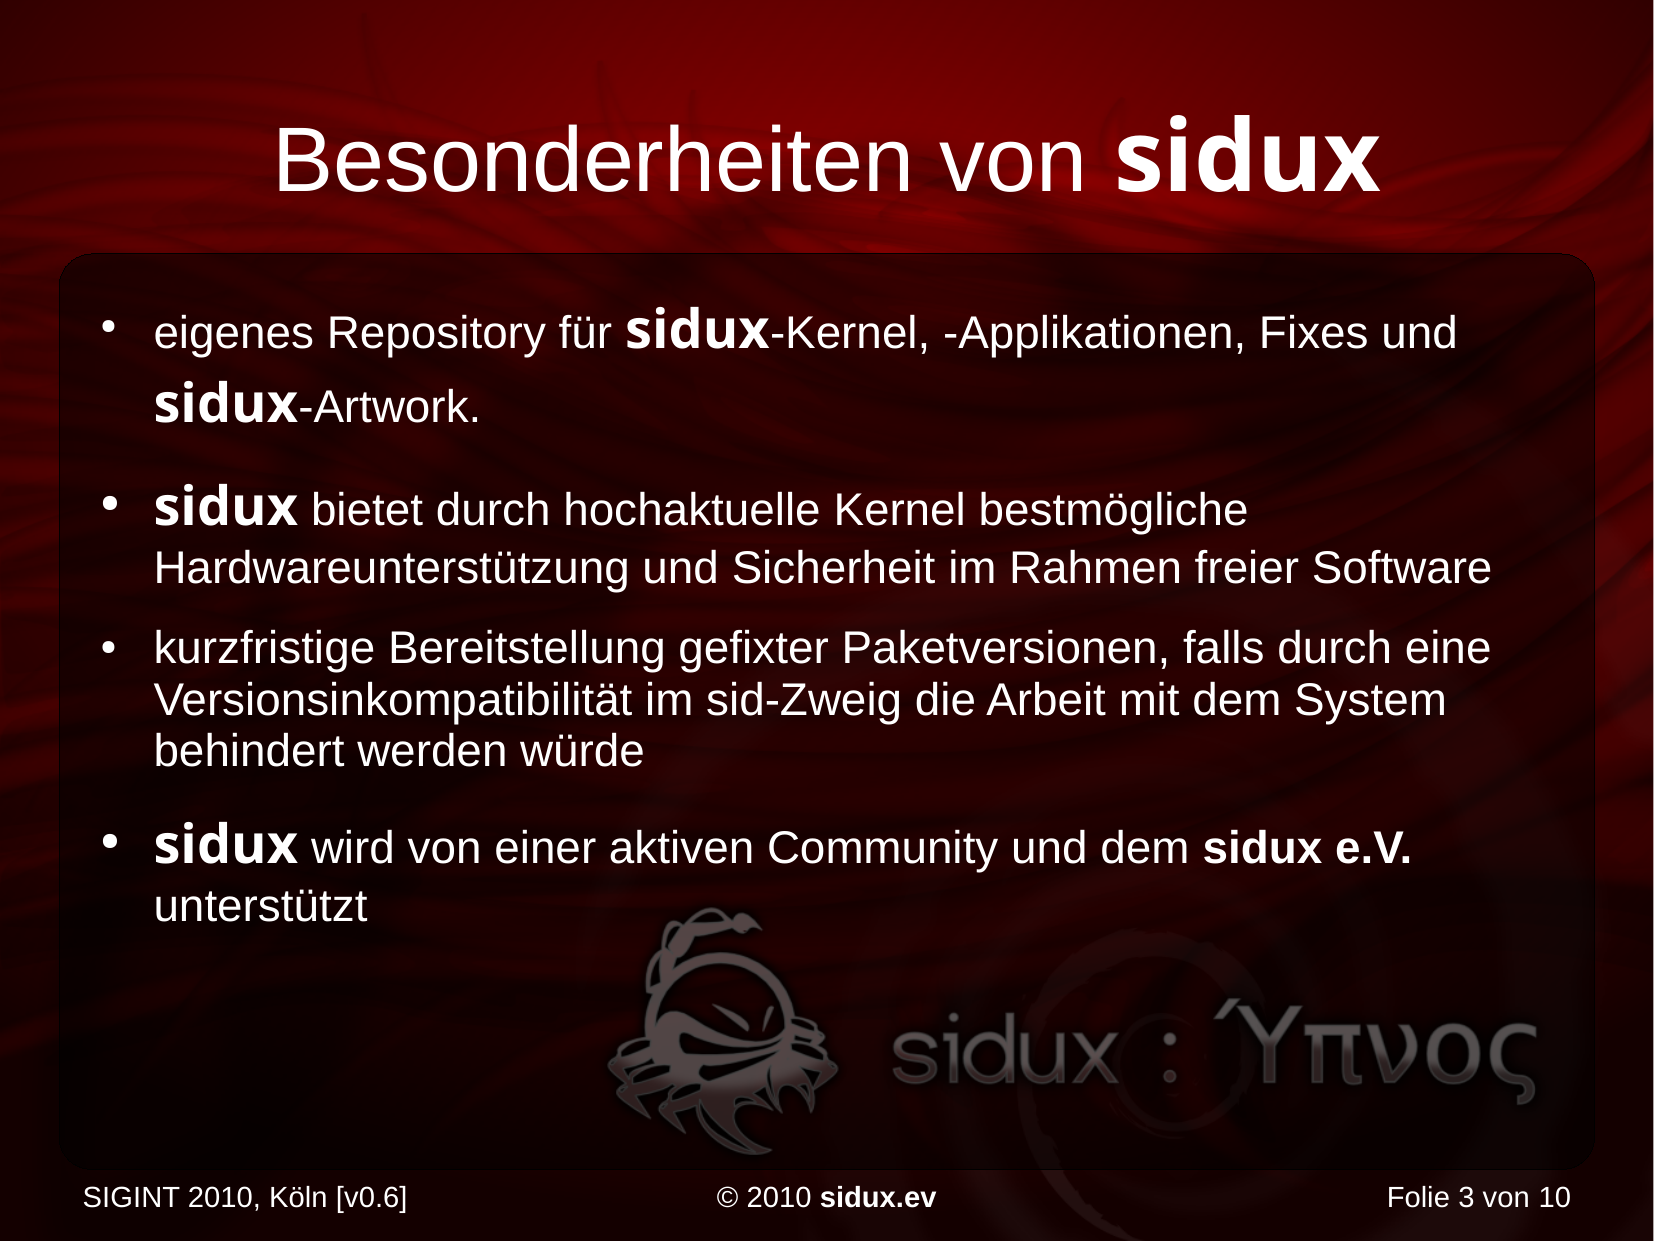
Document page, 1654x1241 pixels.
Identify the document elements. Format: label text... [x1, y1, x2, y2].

text_box [59, 253, 1595, 1170]
picture [0, 0, 1654, 1241]
title Besonderheiten von sidux [82, 49, 1571, 255]
list eigenes Repository für sidux-Kernel, -Applikationen, Fixes und sidux-Artwork. sidux bietet durch hochaktuelle Kernel bestmögliche Hardwareunterstützung und Sicherheit im Rahmen freier Software kurzfristige Bereitstellung gefixter Paketversionen, falls durch eine Versionsinkompatibilität im sid-Zweig die Arbeit mit dem System behindert werden würde sidux wird von einer aktiven Community und dem sidux e.V. unterstützt [82, 290, 1571, 1109]
